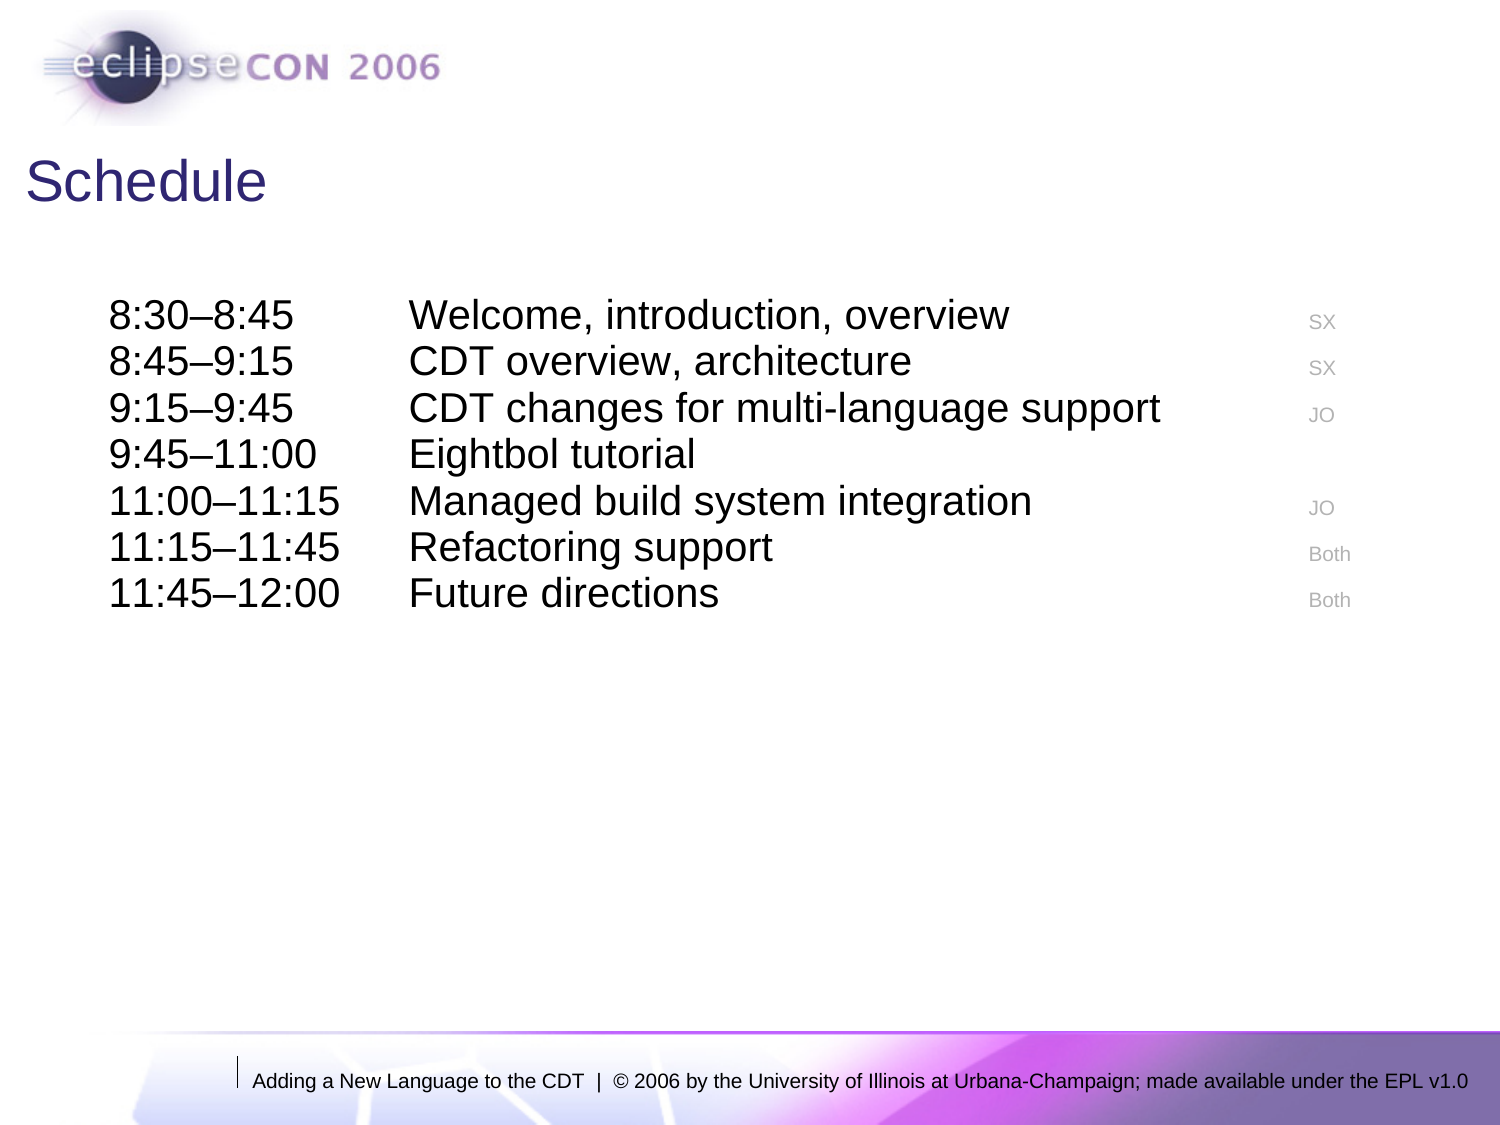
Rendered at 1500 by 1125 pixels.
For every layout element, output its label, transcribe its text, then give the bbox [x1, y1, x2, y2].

picture [0, 1031, 1500, 1125]
list 8:30–8:45 Welcome, introduction, overview SX 8:45–9:15 CDT overview, architecture SX 9:15–9:45 CDT changes for multi-language support JO 9:45–11:00 Eightbol tutorial 11:00–11:15 Managed build system integration JO 11:15–11:45 Refactoring support Both 11:45–12:00 Future directions Both [108, 291, 1378, 932]
title Schedule [25, 142, 1378, 225]
picture [31, 10, 1040, 126]
